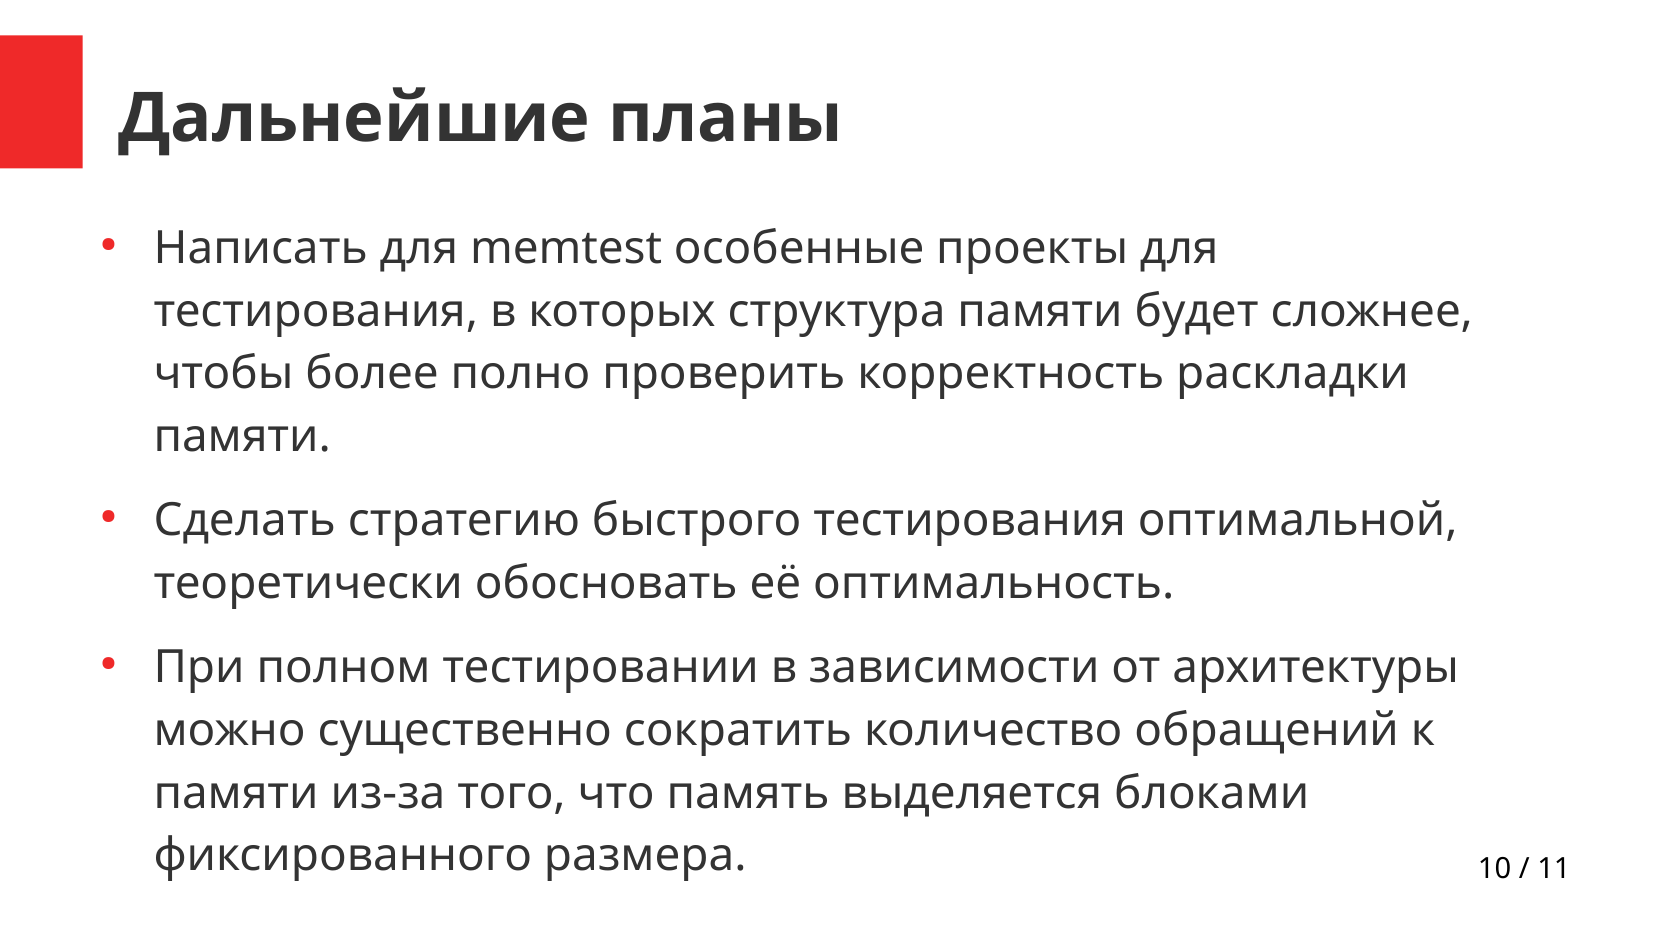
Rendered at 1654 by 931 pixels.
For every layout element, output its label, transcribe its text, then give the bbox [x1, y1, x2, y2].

title Дальнейшие планы [118, 37, 1571, 193]
list Написать для memtest особенные проекты для тестирования, в которых структура памяти будет сложнее, чтобы более полно проверить корректность раскладки памяти. Сделать стратегию быстрого тестирования оптимальной, теоретически обосновать её оптимальность. При полном тестировании в зависимости от архитектуры можно существенно сократить количество обращений к памяти из-за того, что память выделяется блоками фиксированного размера. [82, 129, 1512, 804]
